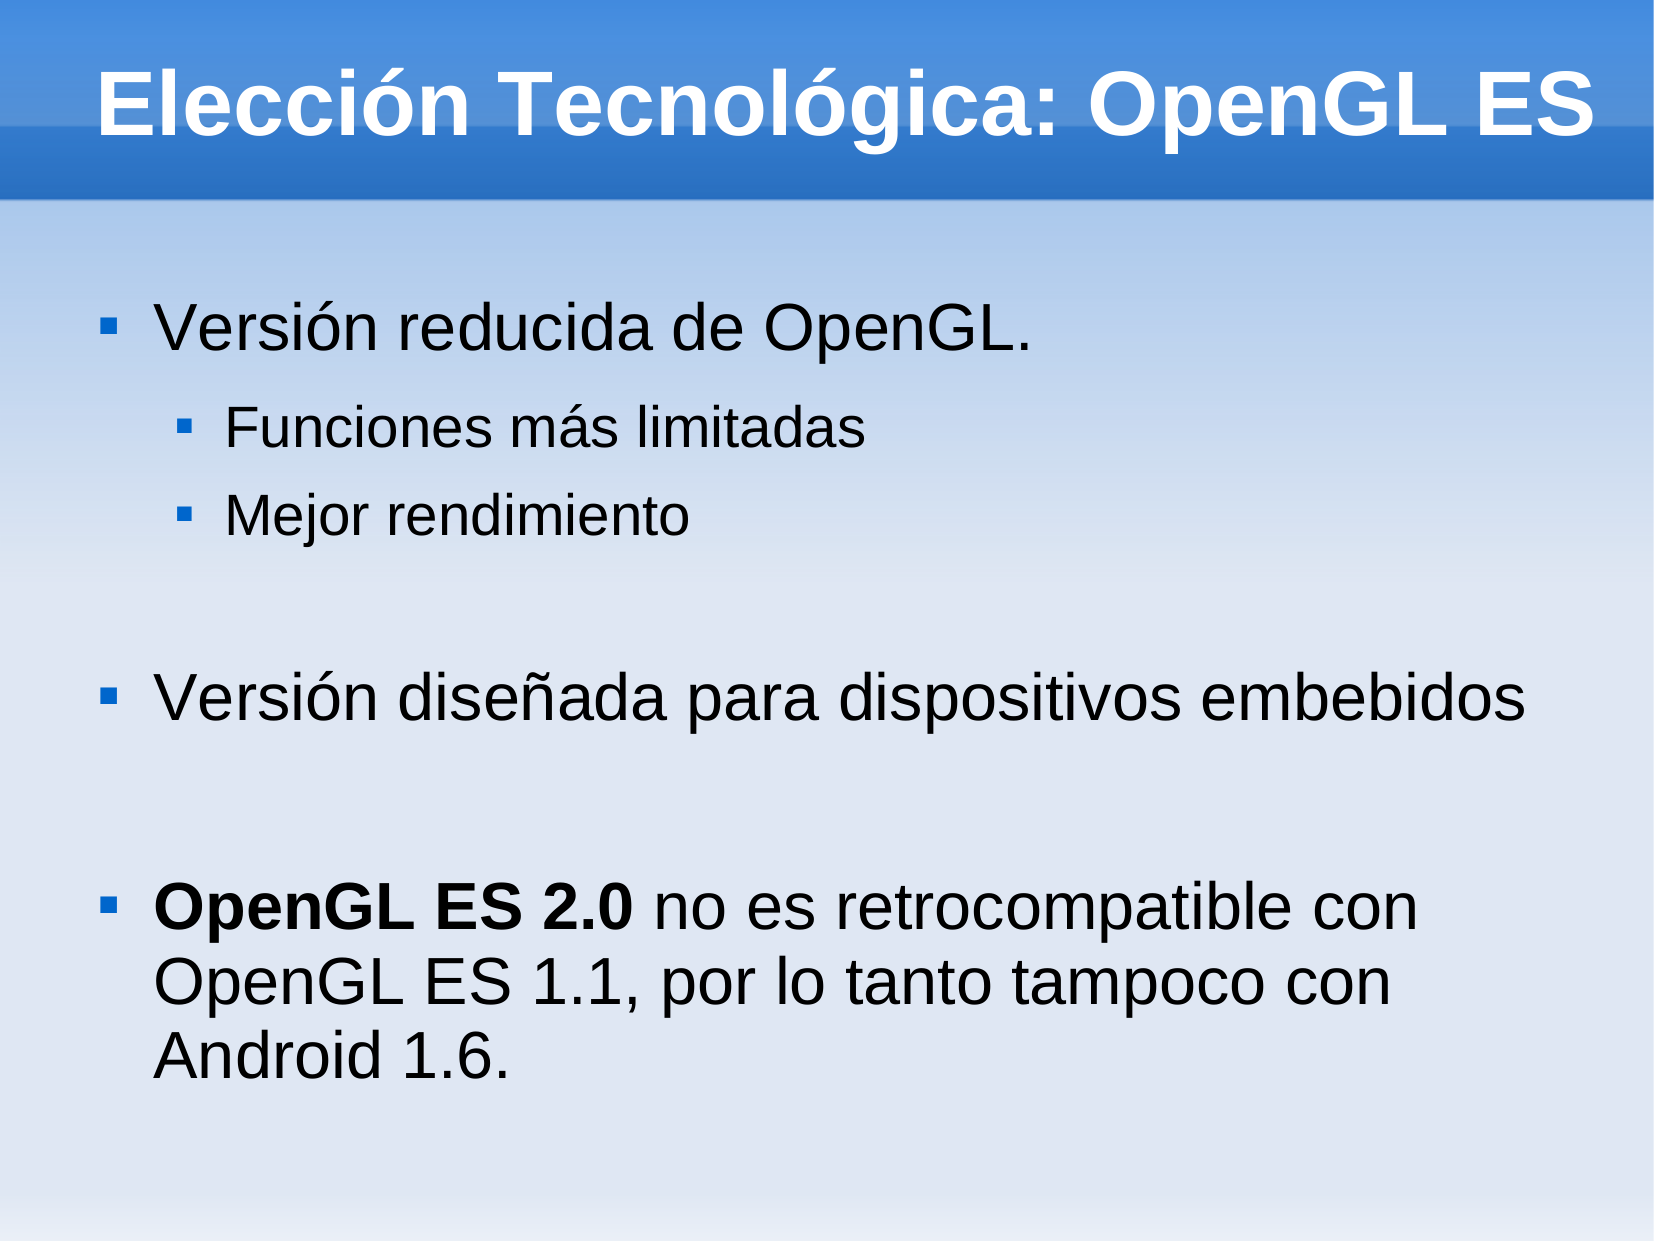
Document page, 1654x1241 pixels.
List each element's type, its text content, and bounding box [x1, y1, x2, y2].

picture [0, 0, 1654, 1241]
title Elección Tecnológica: OpenGL ES [76, 0, 1619, 208]
list Versión reducida de OpenGL. Funciones más limitadas Mejor rendimiento Versión diseñada para dispositivos embebidos OpenGL ES 2.0 no es retrocompatible con OpenGL ES 1.1, por lo tanto tampoco con Android 1.6. [82, 290, 1571, 1109]
